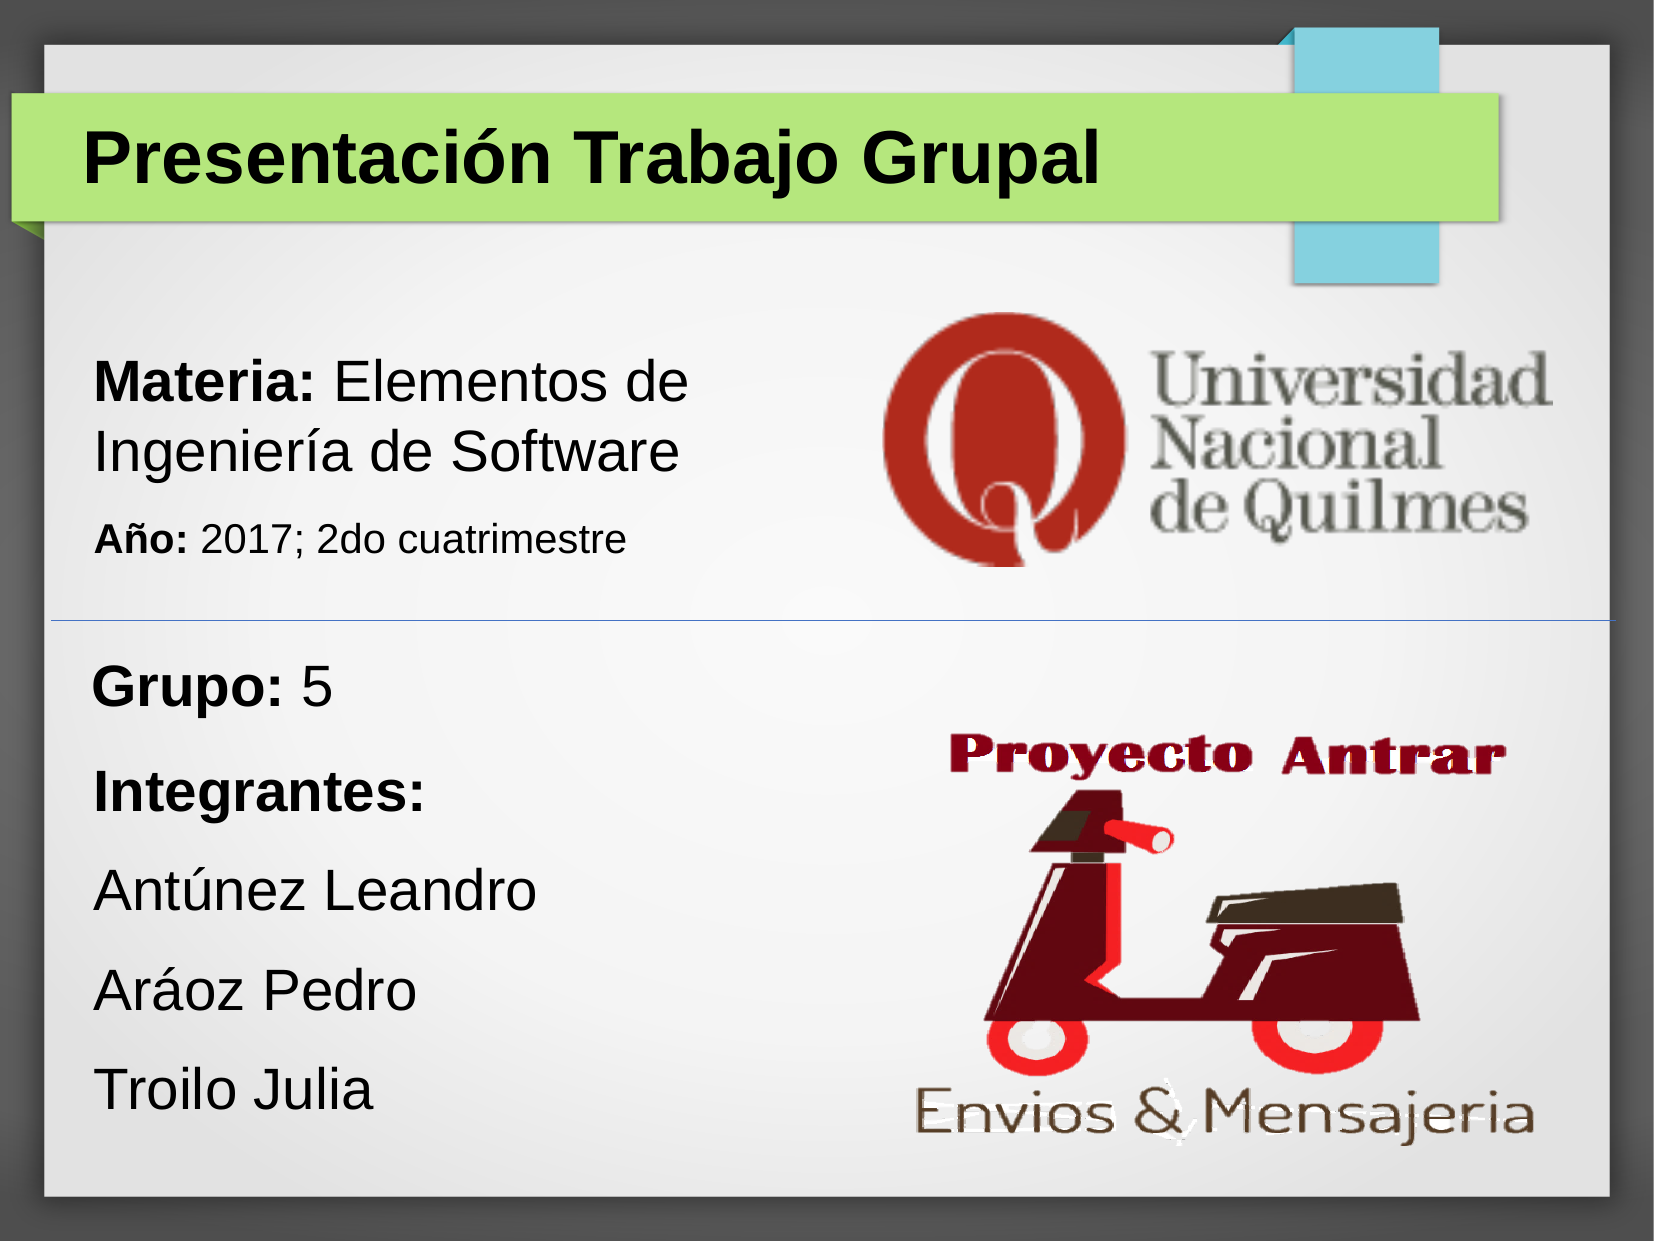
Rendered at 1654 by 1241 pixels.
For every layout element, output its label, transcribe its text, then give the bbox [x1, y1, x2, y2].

title Presentación Trabajo Grupal [82, 94, 1264, 213]
list Integrantes: Antúnez Leandro Aráoz Pedro Troilo Julia [82, 753, 550, 1146]
list Grupo: 5 [82, 648, 343, 725]
picture [882, 313, 1553, 567]
list Materia: Elementos de Ingeniería de Software Año: 2017; 2do cuatrimestre [47, 342, 737, 597]
picture [882, 724, 1553, 1146]
